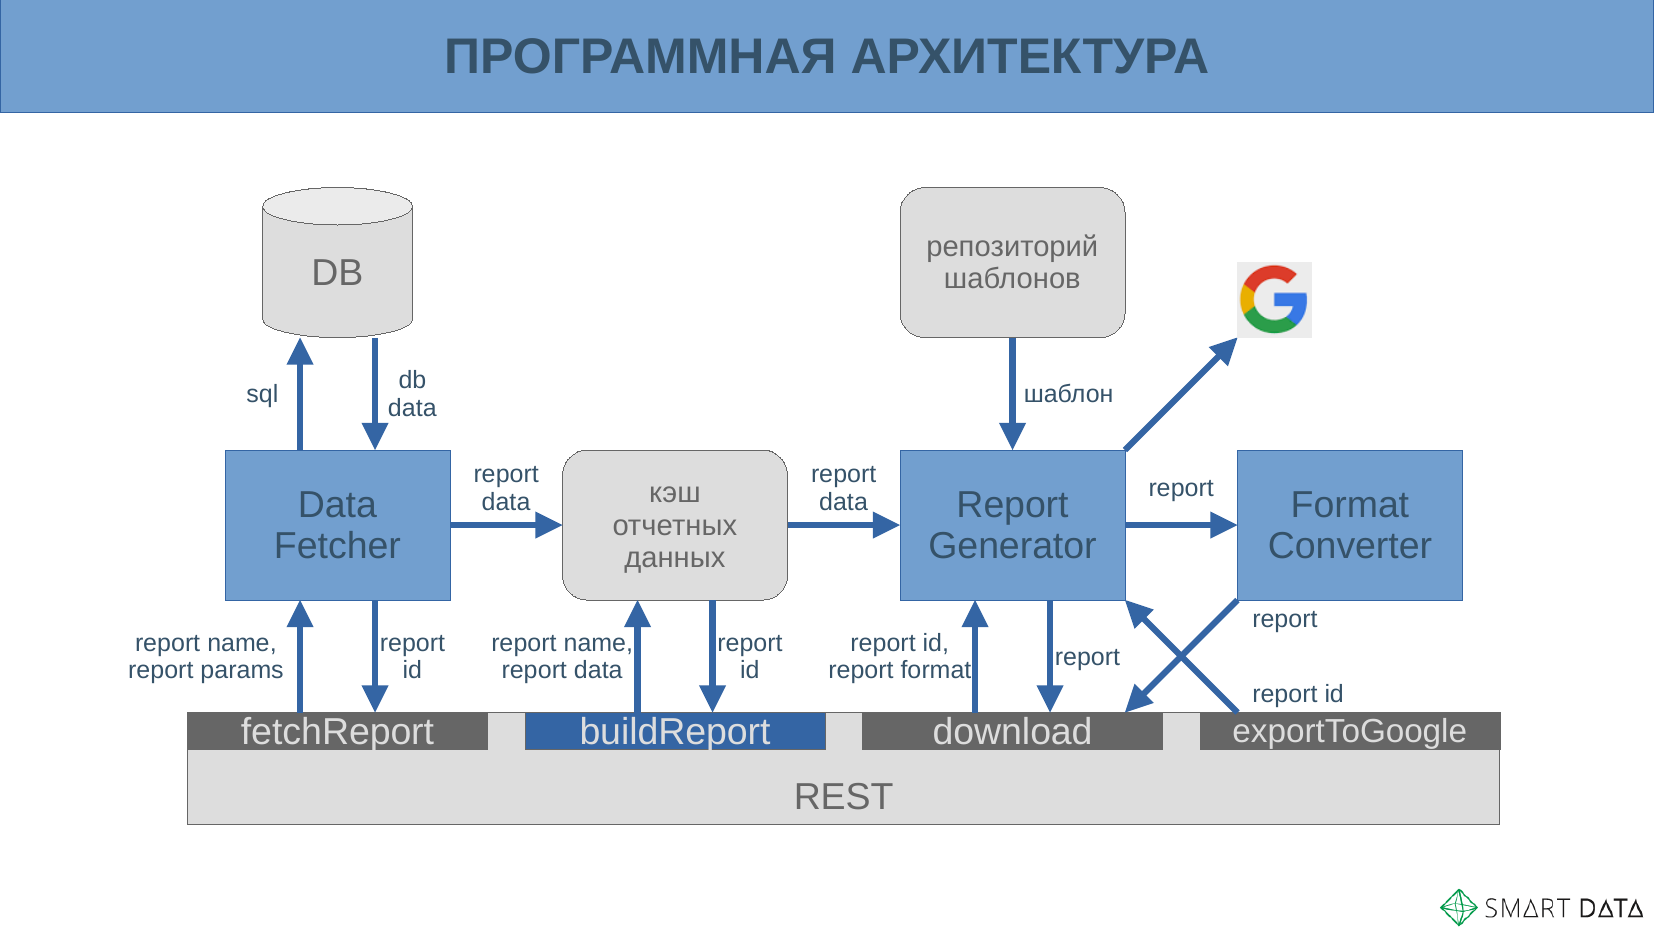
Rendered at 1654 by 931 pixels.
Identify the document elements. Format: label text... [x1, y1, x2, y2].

text_box report [1050, 637, 1126, 675]
text_box sql [225, 374, 297, 413]
text_box ПРОГРАММНАЯ АРХИТЕКТУРА [0, 0, 1654, 113]
text_box Format Converter [1237, 450, 1463, 601]
text_box кэш отчетных данных [562, 450, 788, 601]
text_box buildReport [525, 712, 826, 750]
text_box report id [712, 637, 788, 675]
text_box report [1124, 450, 1238, 526]
text_box report id [375, 637, 451, 675]
text_box Data Fetcher [225, 450, 451, 601]
text_box шаблон [1012, 374, 1125, 413]
text_box report id [1237, 674, 1350, 713]
text_box report id, report format [825, 637, 976, 675]
picture [1434, 883, 1654, 931]
text_box report name, report data [487, 637, 638, 675]
text_box DB [262, 208, 413, 338]
text_box fetchReport [187, 712, 488, 750]
text_box Report Generator [900, 450, 1126, 601]
text_box report data [449, 450, 563, 526]
text_box report name, report params [112, 637, 300, 675]
picture [1237, 262, 1312, 338]
text_box репозиторий шаблонов [900, 187, 1126, 338]
text_box db data [376, 337, 451, 450]
text_box exportToGoogle [1200, 712, 1501, 750]
text_box REST [187, 712, 1500, 825]
text_box download [862, 712, 1163, 750]
text_box report [1237, 599, 1350, 638]
text_box report data [787, 450, 900, 526]
